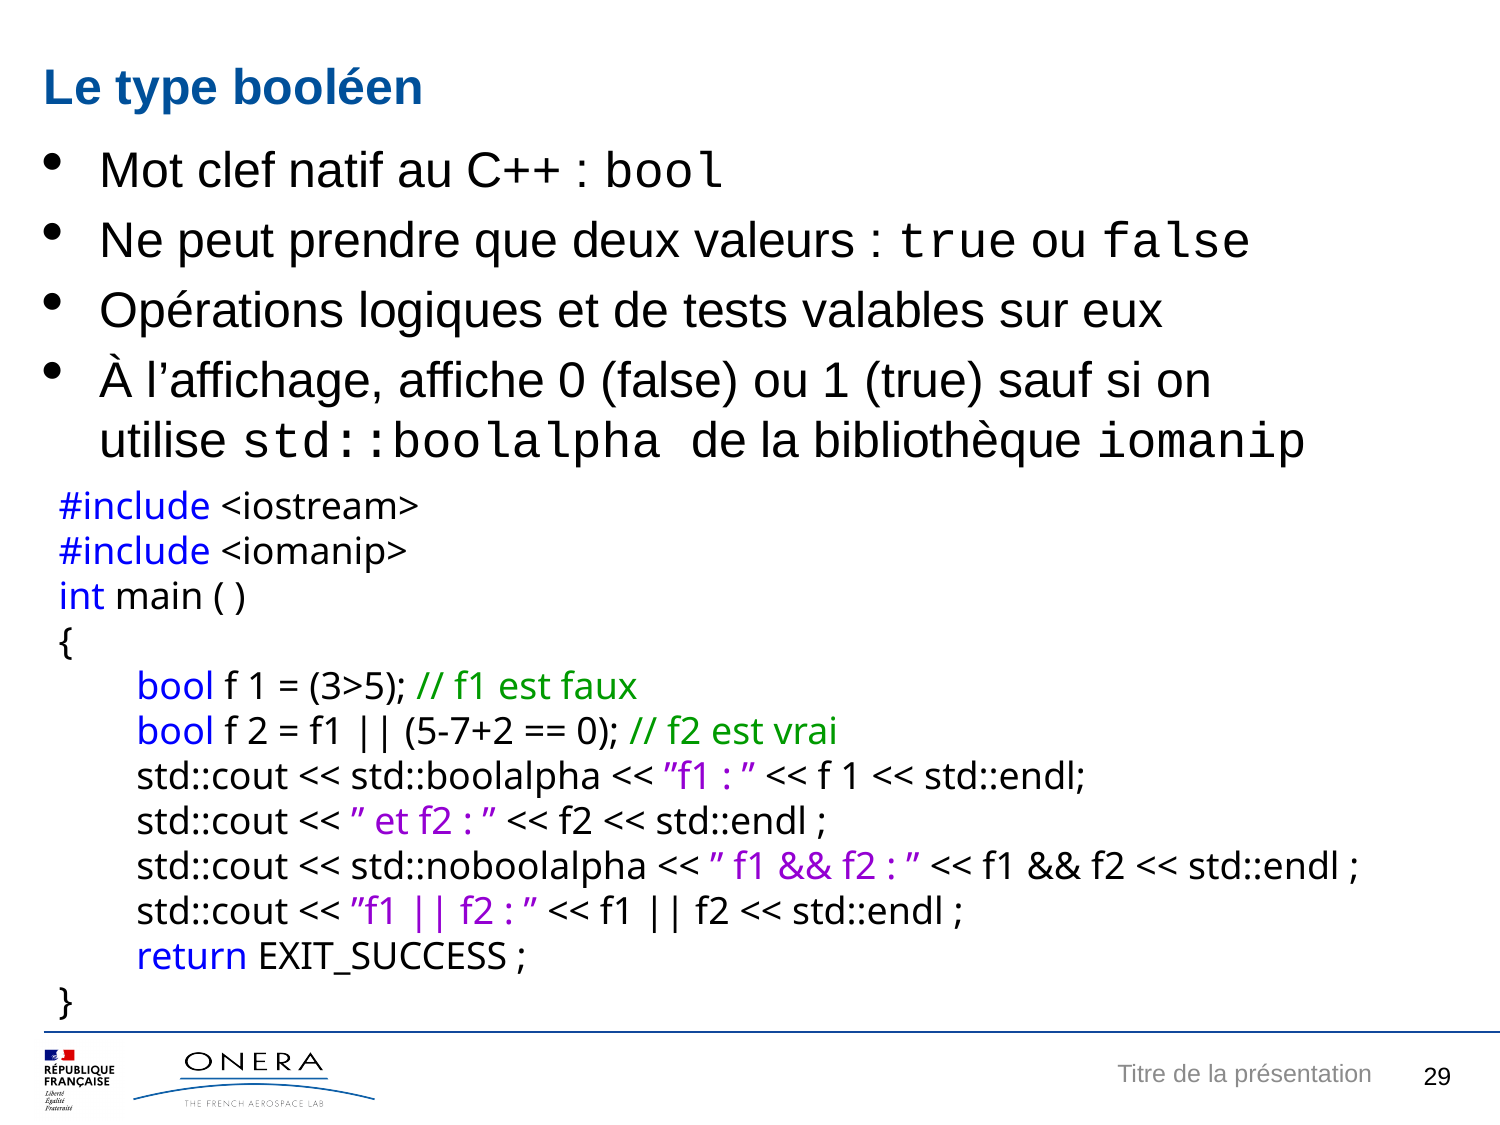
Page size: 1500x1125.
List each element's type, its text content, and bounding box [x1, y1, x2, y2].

picture [133, 1052, 375, 1107]
text_box Mot clef natif au C++ : bool Ne peut prendre que deux valeurs : true ou false Opérations logiques et de tests valables sur eux À l’affichage, affiche 0 (false) ou 1 (true) sauf si on utilise std::boolalpha de la bibliothèque iomanip [43, 137, 1319, 474]
text_box #include <iostream> #include <iomanip> int main ( ) { bool f 1 = (3>5); // f1 est faux bool f 2 = f1 || (5-7+2 == 0); // f2 est vrai std::cout << std::boolalpha << ”f1 : ” << f 1 << std::endl; std::cout << ” et f2 : ” << f2 << std::endl ; std::cout << std::noboolalpha << ” f1 && f2 : ” << f1 && f2 << std::endl ; std::cout << ”f1 || f2 : ” << f1 || f2 << std::endl ; return EXIT_SUCCESS ; } [43, 474, 1486, 1030]
picture [34, 1039, 125, 1121]
text_box Titre de la présentation [466, 1042, 1388, 1103]
text_box <numéro> [1374, 1025, 1500, 1125]
text_box Le type booléen [43, 0, 1486, 169]
